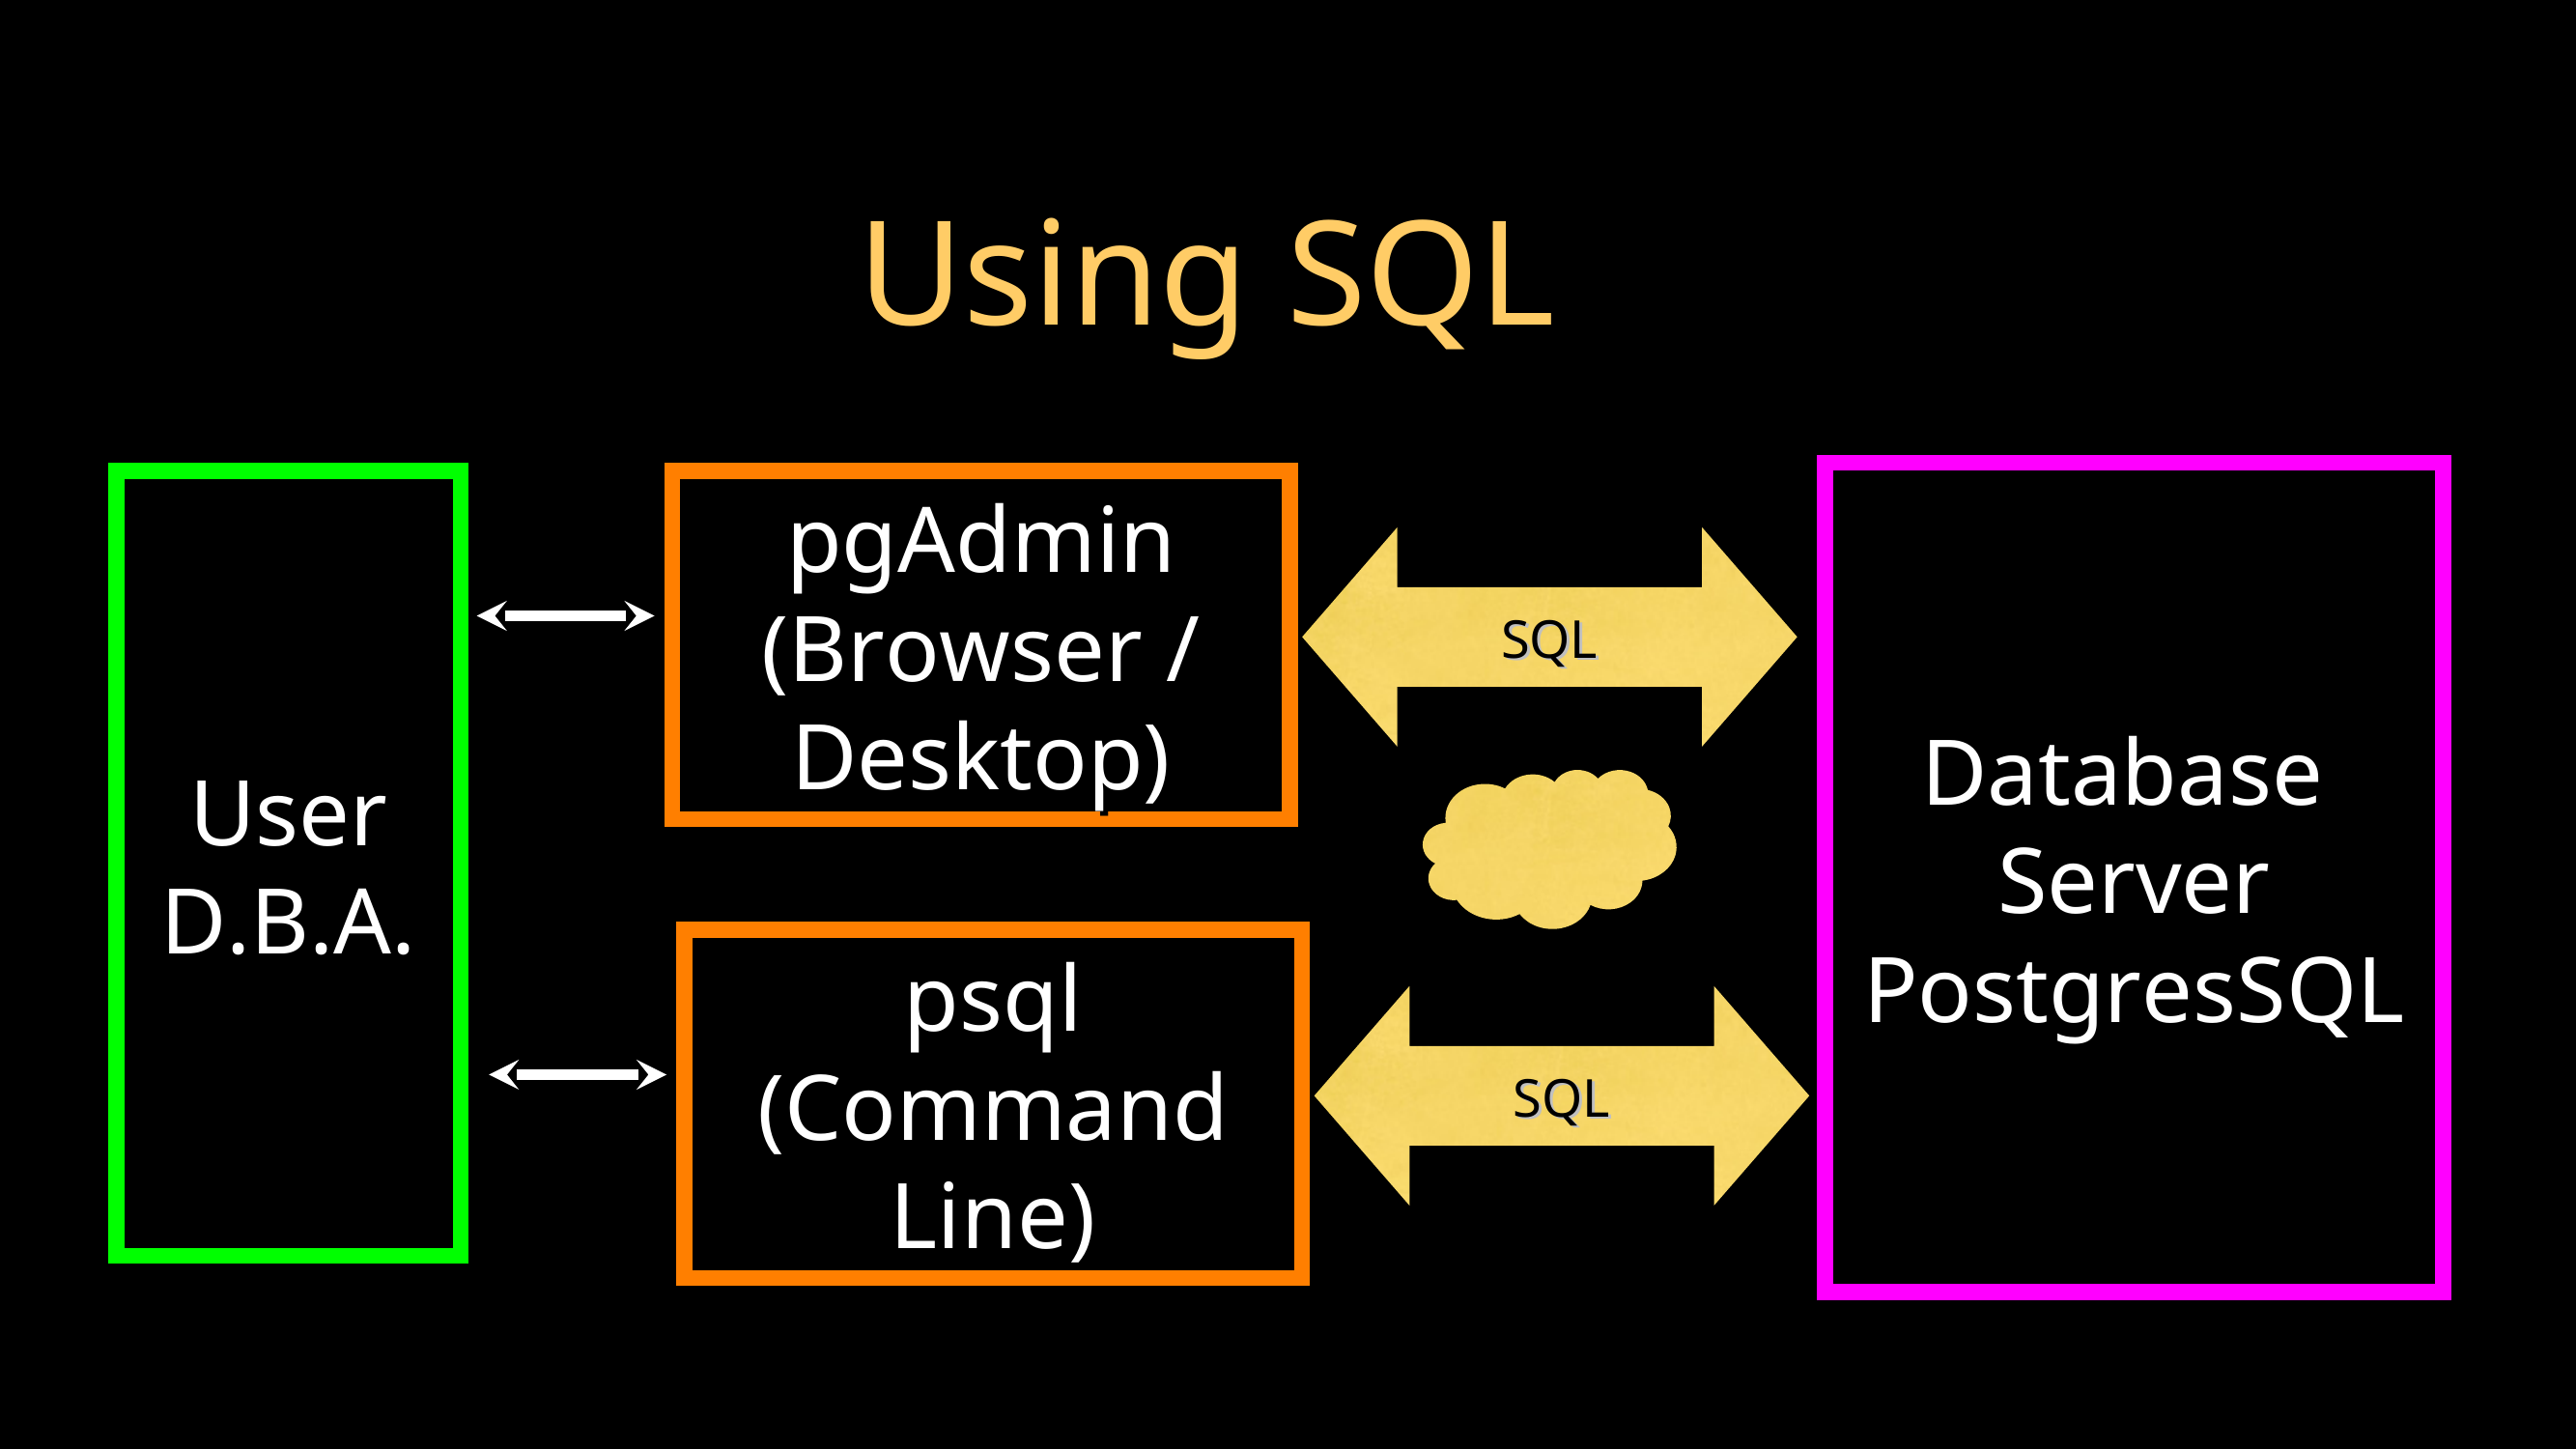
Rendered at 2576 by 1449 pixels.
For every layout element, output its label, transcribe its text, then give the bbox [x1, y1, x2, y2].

text_box Database Server PostgresSQL [1825, 463, 2444, 1293]
text_box SQL [1302, 526, 1798, 747]
text_box pgAdmin (Browser / Desktop) [671, 470, 1290, 819]
text_box [1422, 770, 1677, 929]
text_box SQL [1314, 985, 1810, 1206]
text_box User D.B.A. [116, 470, 462, 1256]
title Using SQL [177, 84, 2236, 449]
text_box psql (Command Line) [684, 929, 1303, 1278]
